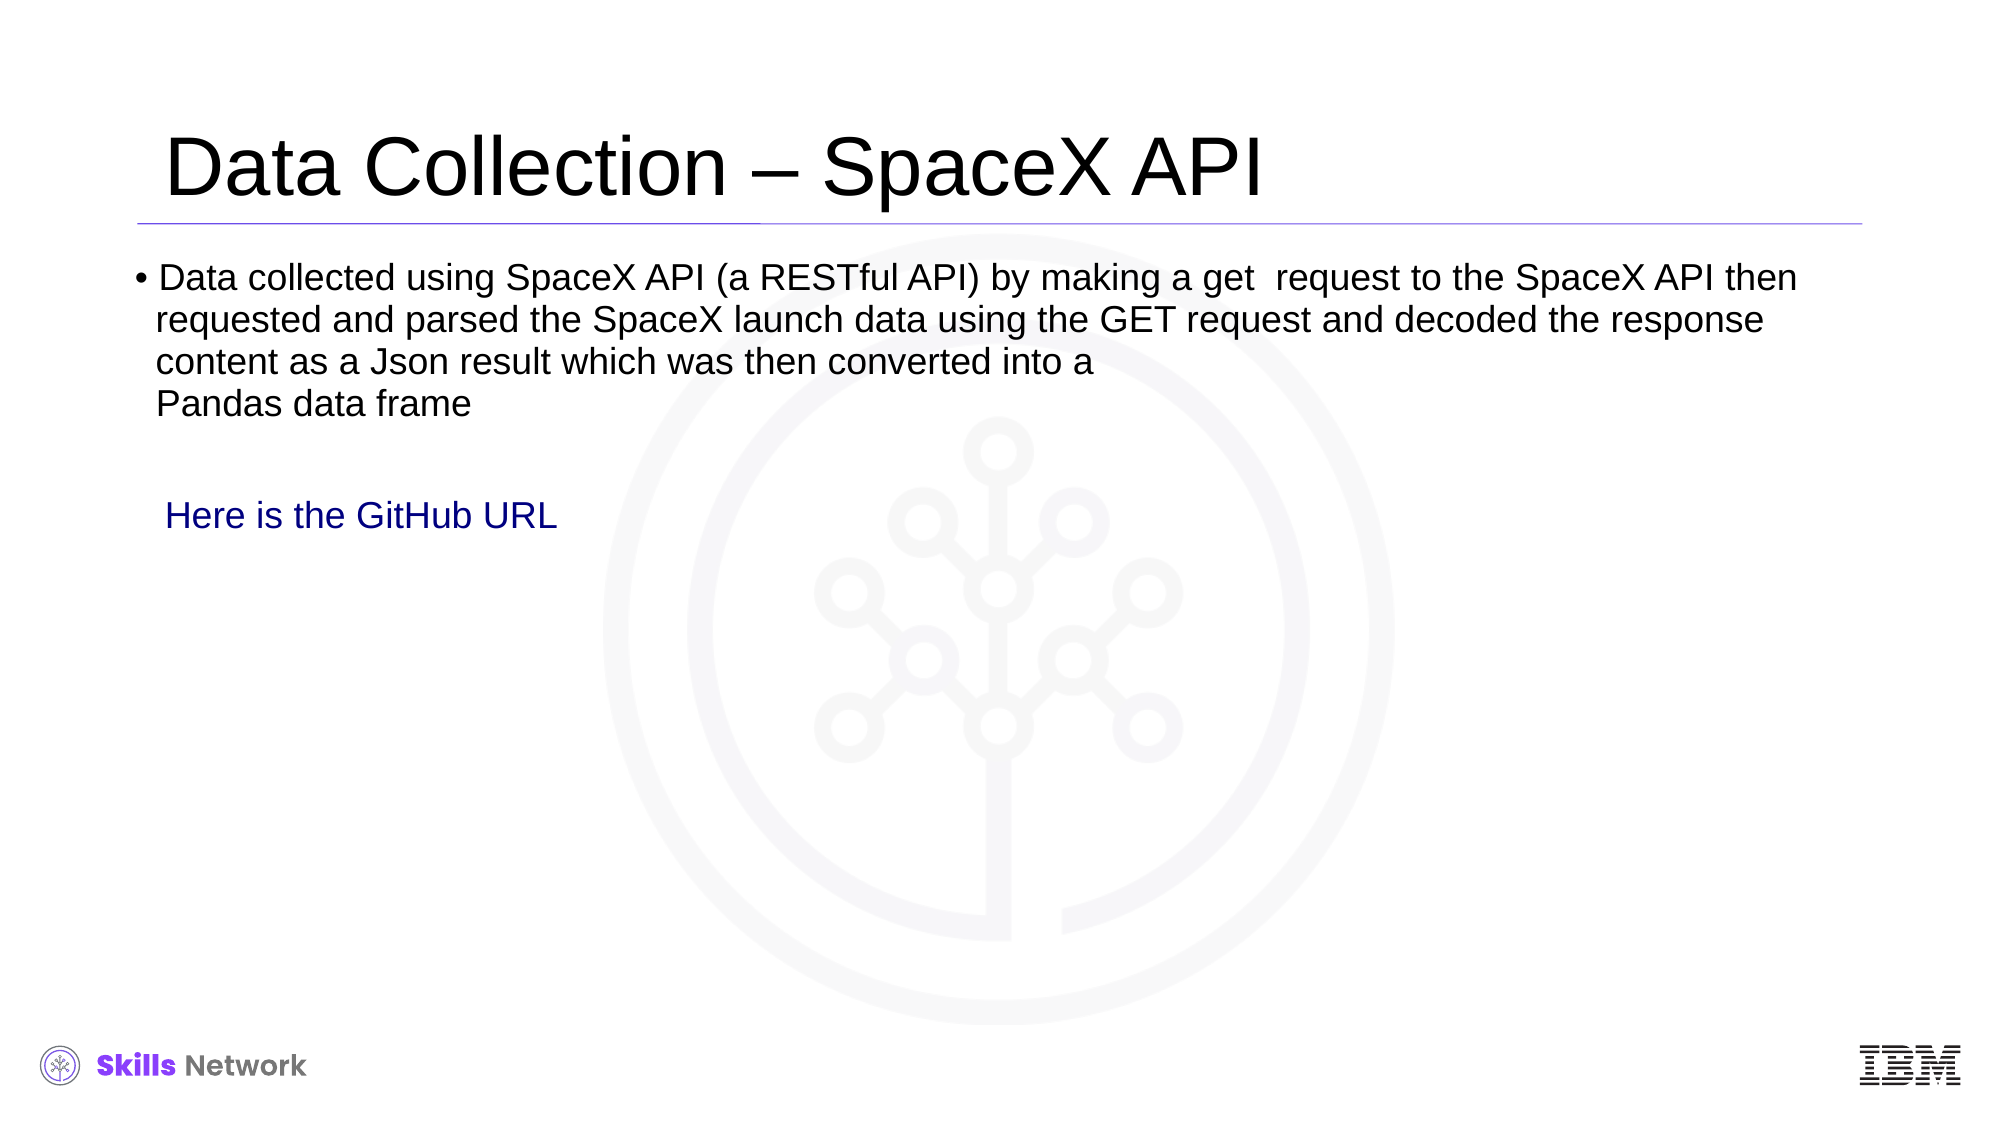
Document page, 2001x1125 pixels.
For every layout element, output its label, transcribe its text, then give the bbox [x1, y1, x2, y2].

text_box Data Collection – SpaceX API [150, 112, 1351, 249]
text_box Here is the GitHub URL [150, 487, 1013, 558]
text_box • Data collected using SpaceX API (a RESTful API) by making a get request to the SpaceX API then requested and parsed the SpaceX launch data using the GET request and decoded the response content as a Json result which was then converted into a Pandas data frame [120, 249, 1838, 751]
